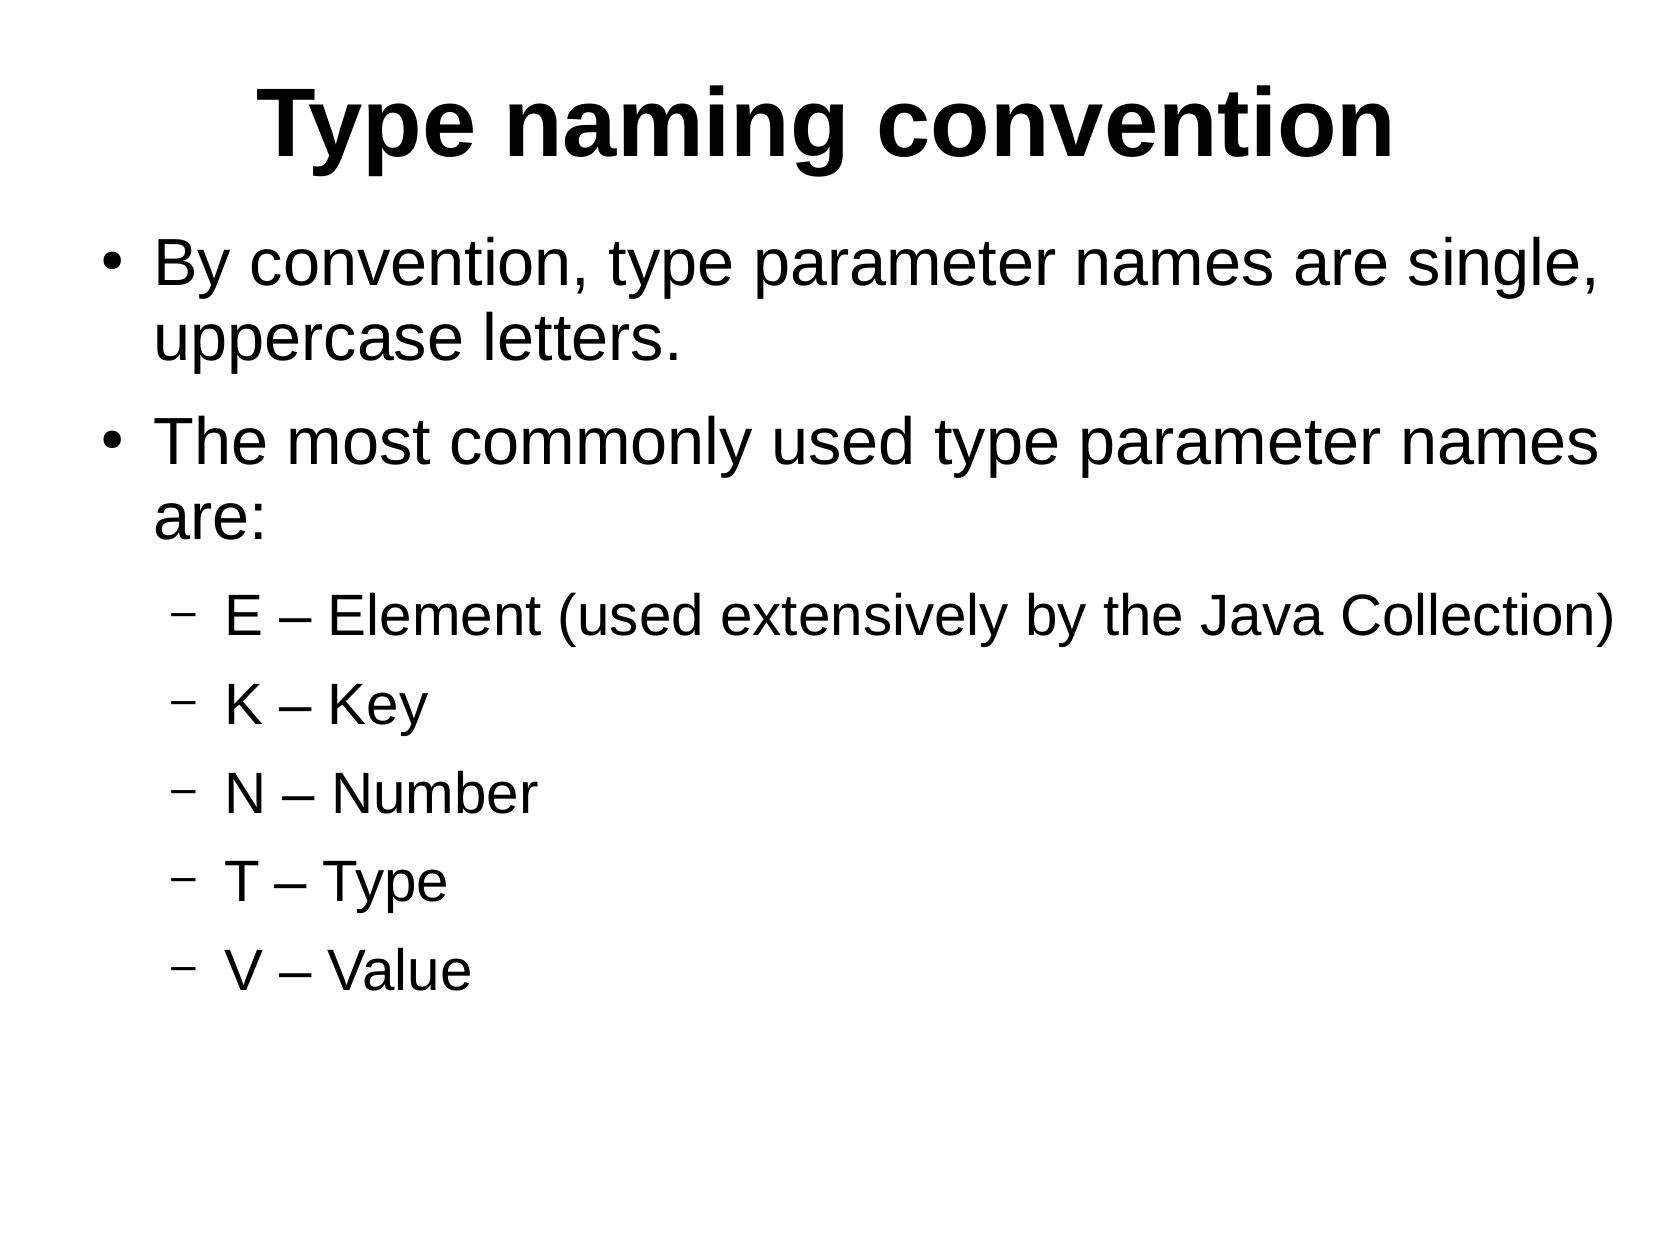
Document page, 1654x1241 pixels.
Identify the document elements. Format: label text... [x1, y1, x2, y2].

list By convention, type parameter names are single, uppercase letters. The most commonly used type parameter names are: E – Element (used extensively by the Java Collection) K – Key N – Number T – Type V – Value [82, 225, 1630, 1186]
title Type naming convention [82, 49, 1571, 196]
